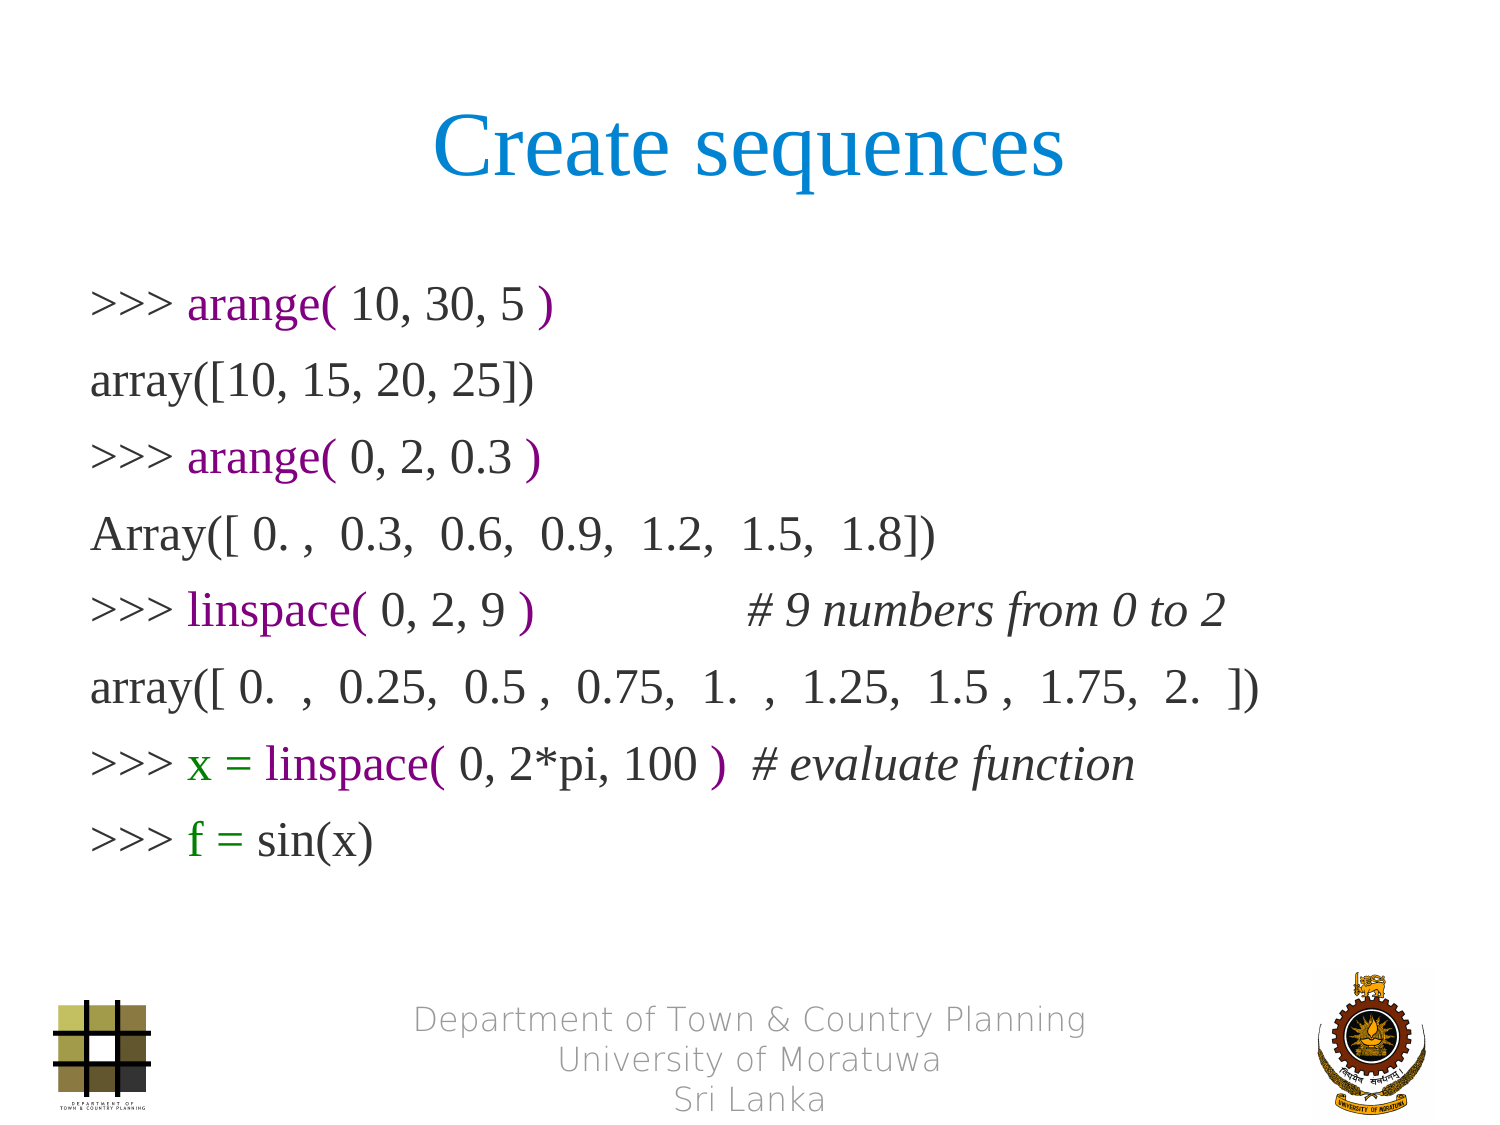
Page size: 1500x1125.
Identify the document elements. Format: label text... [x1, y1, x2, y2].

picture [1312, 966, 1435, 1125]
title Create sequences [75, 45, 1426, 233]
picture [53, 1000, 151, 1110]
list >>> arange( 10, 30, 5 ) array([10, 15, 20, 25]) >>> arange( 0, 2, 0.3 ) Array([ 0. , 0.3, 0.6, 0.9, 1.2, 1.5, 1.8]) >>> linspace( 0, 2, 9 ) # 9 numbers from 0 to 2 array([ 0. , 0.25, 0.5 , 0.75, 1. , 1.25, 1.5 , 1.75, 2. ]) >>> x = linspace( 0, 2*pi, 100 ) # evaluate function >>> f = sin(x) [75, 262, 1426, 916]
